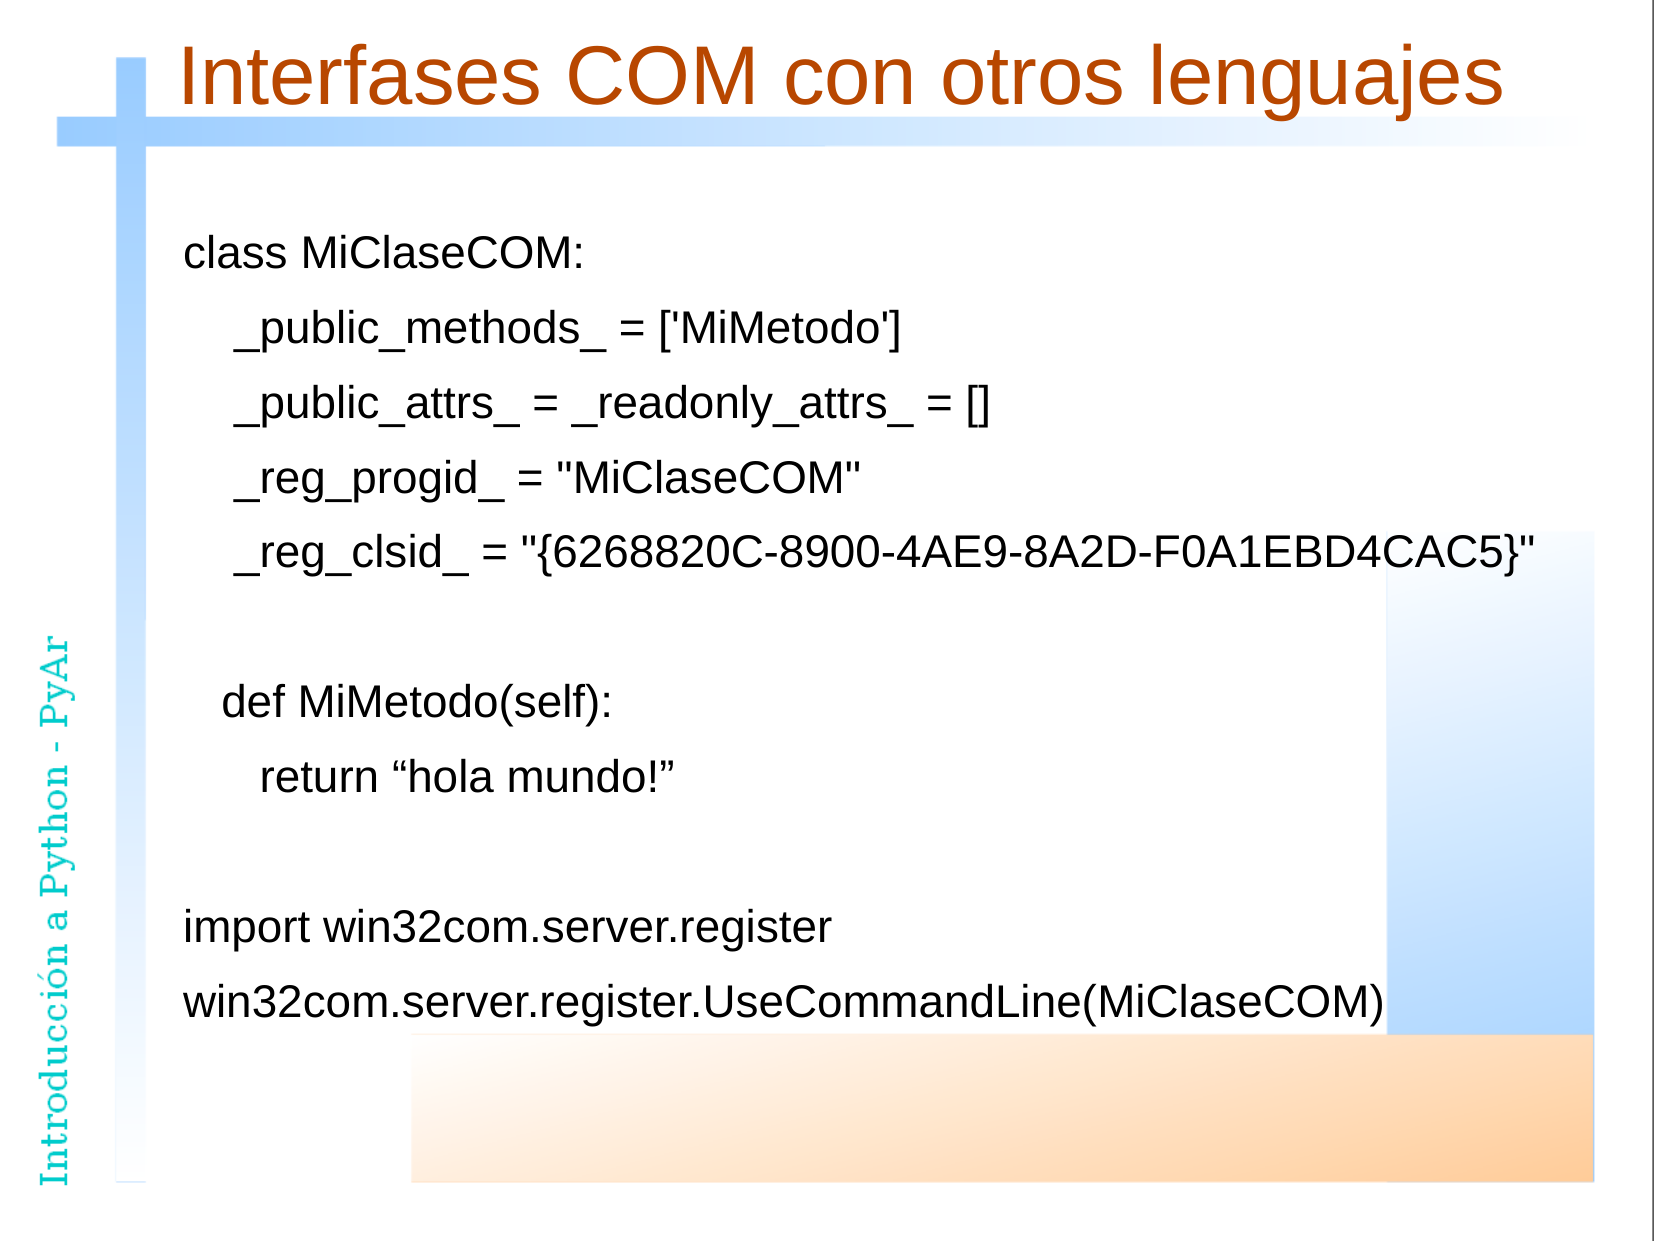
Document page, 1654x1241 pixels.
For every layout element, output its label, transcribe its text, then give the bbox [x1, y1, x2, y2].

title Interfases COM con otros lenguajes [177, 0, 1595, 147]
picture [0, 0, 1654, 1241]
text_box class MiClaseCOM: _public_methods_ = ['MiMetodo'] _public_attrs_ = _readonly_attrs_ = [] _reg_progid_ = "MiClaseCOM" _reg_clsid_ = "{6268820C-8900-4AE9-8A2D-F0A1EBD4CAC5}" def MiMetodo(self): return “hola mundo!” import win32com.server.register win32com.server.register.UseCommandLine(MiClaseCOM) [147, 147, 1595, 1182]
